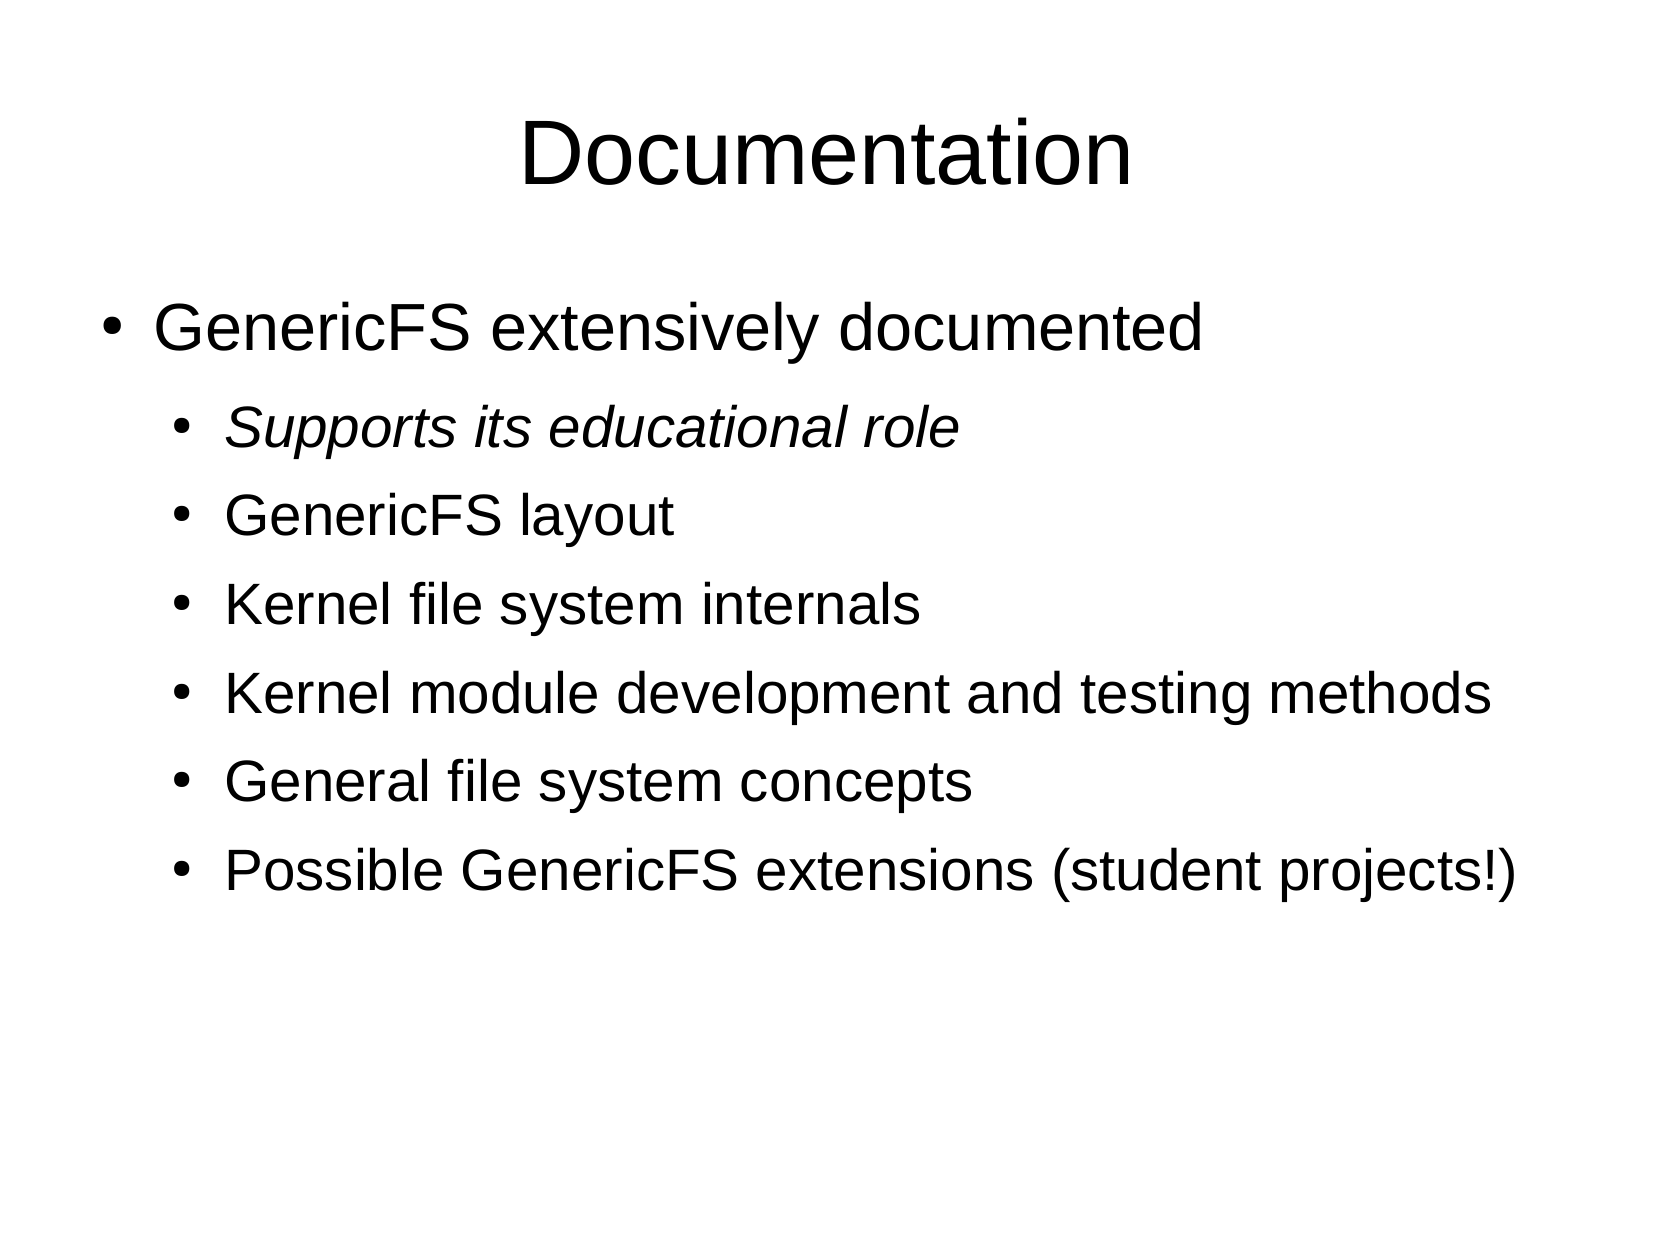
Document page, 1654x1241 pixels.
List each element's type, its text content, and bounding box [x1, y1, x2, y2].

list GenericFS extensively documented Supports its educational role GenericFS layout Kernel file system internals Kernel module development and testing methods General file system concepts Possible GenericFS extensions (student projects!) [82, 290, 1571, 1010]
title Documentation [82, 49, 1571, 257]
